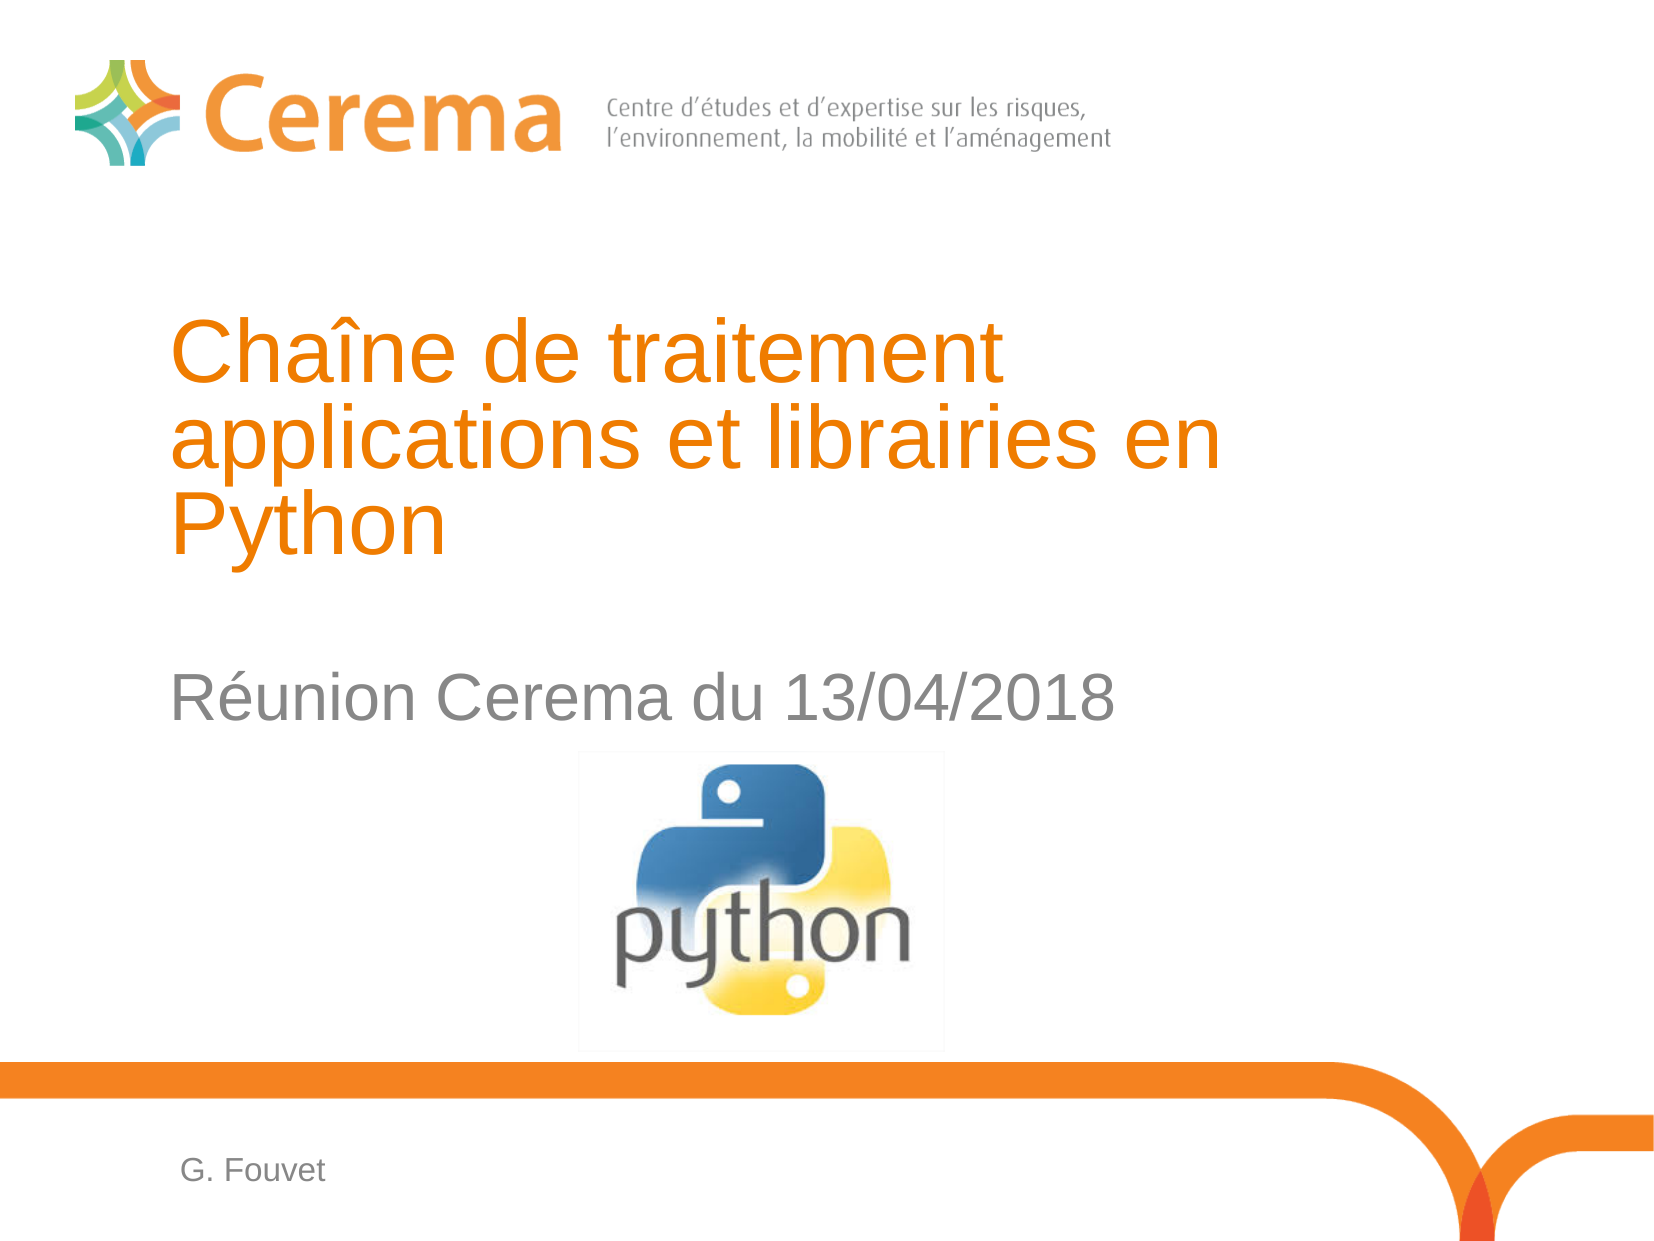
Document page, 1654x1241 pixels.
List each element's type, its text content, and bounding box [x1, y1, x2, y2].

text_box G. Fouvet [165, 1140, 662, 1197]
picture [75, 60, 1111, 166]
picture [578, 751, 945, 1052]
text_box Chaîne de traitement applications et librairies en Python [154, 306, 1486, 580]
text_box Réunion Cerema du 13/04/2018 [154, 646, 1486, 742]
picture [0, 1062, 1654, 1241]
